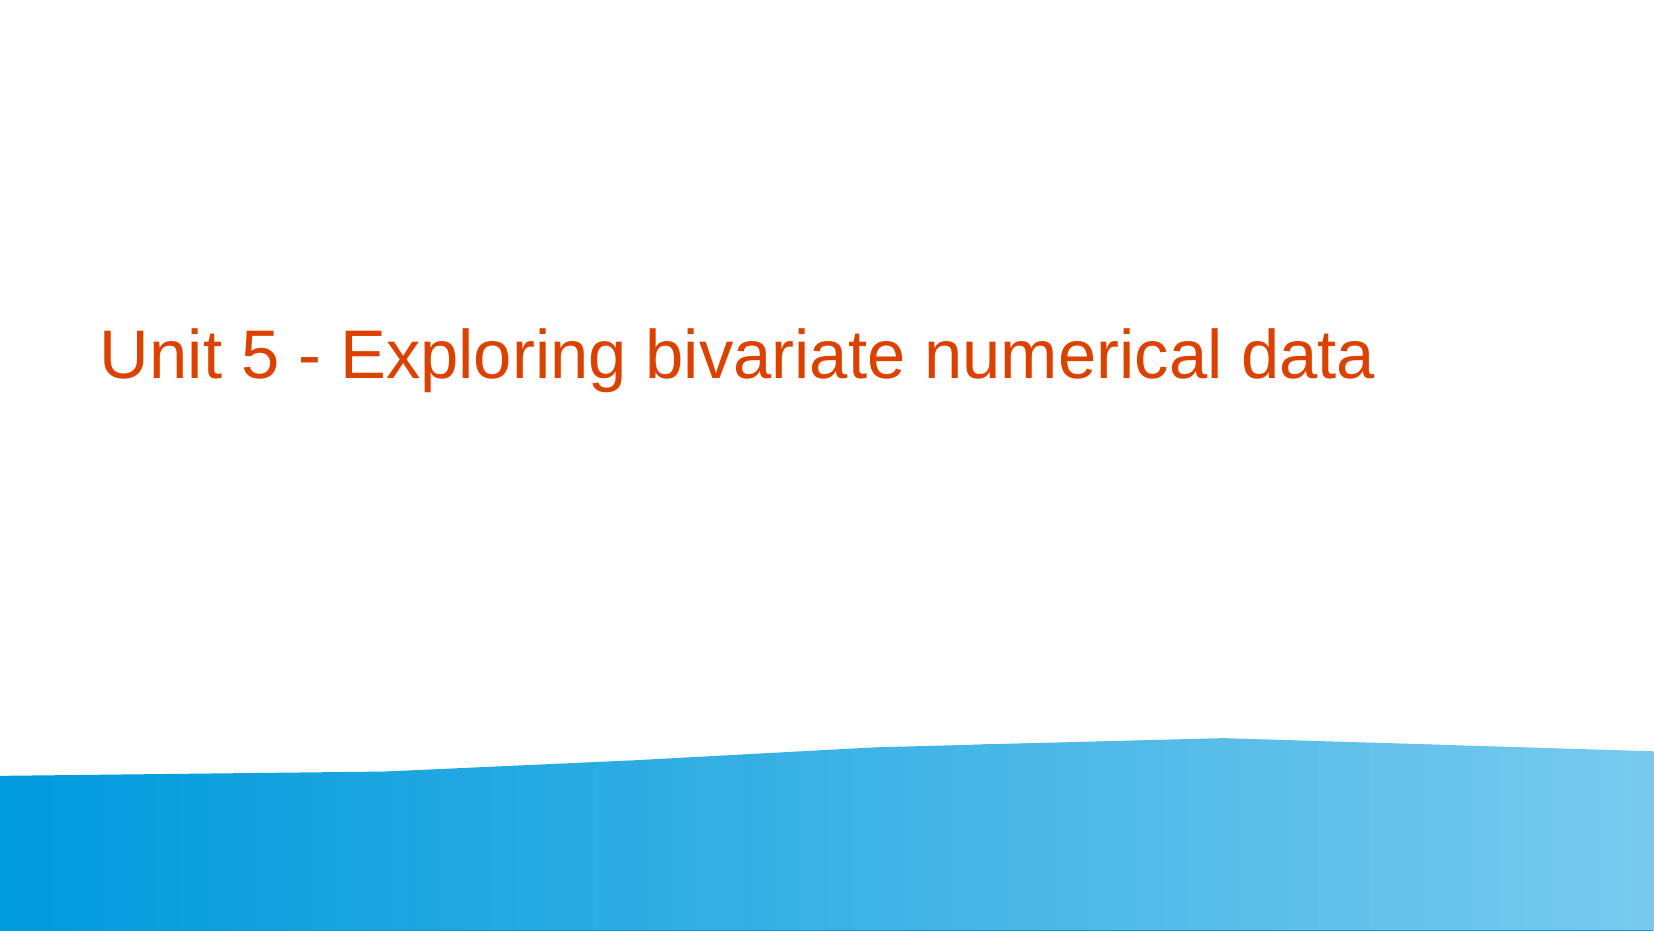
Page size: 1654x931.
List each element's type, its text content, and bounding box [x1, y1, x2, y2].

title Unit 5 - Exploring bivariate numerical data [0, 265, 1477, 443]
